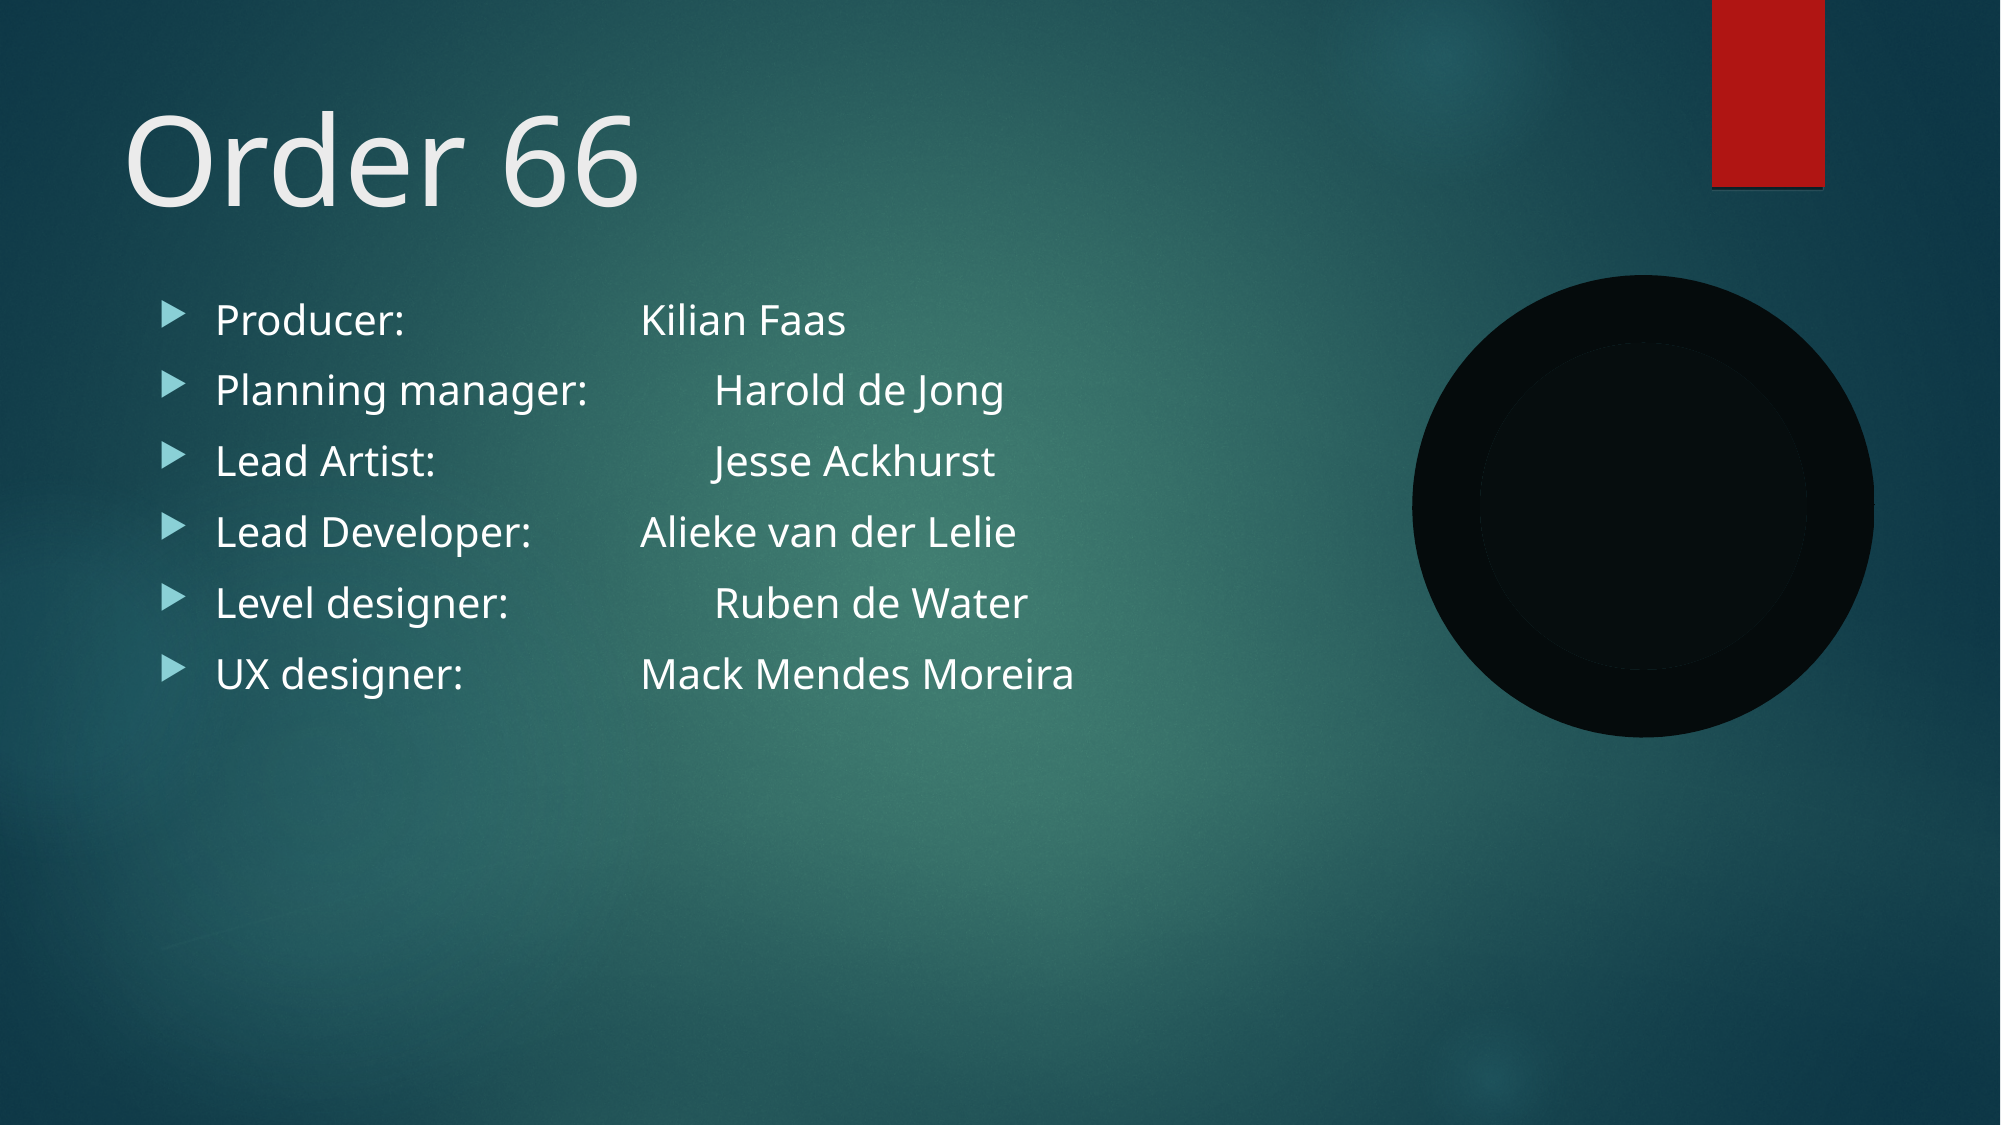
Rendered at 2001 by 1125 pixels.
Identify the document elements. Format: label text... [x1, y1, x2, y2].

list Producer: Kilian Faas Planning manager: Harold de Jong Lead Artist: Jesse Ackhurst Lead Developer: Alieke van der Lelie Level designer: Ruben de Water UX designer: Mack Mendes Moreira [143, 285, 1612, 974]
title Order 66 [106, 74, 1649, 232]
picture [0, 0, 2001, 1125]
